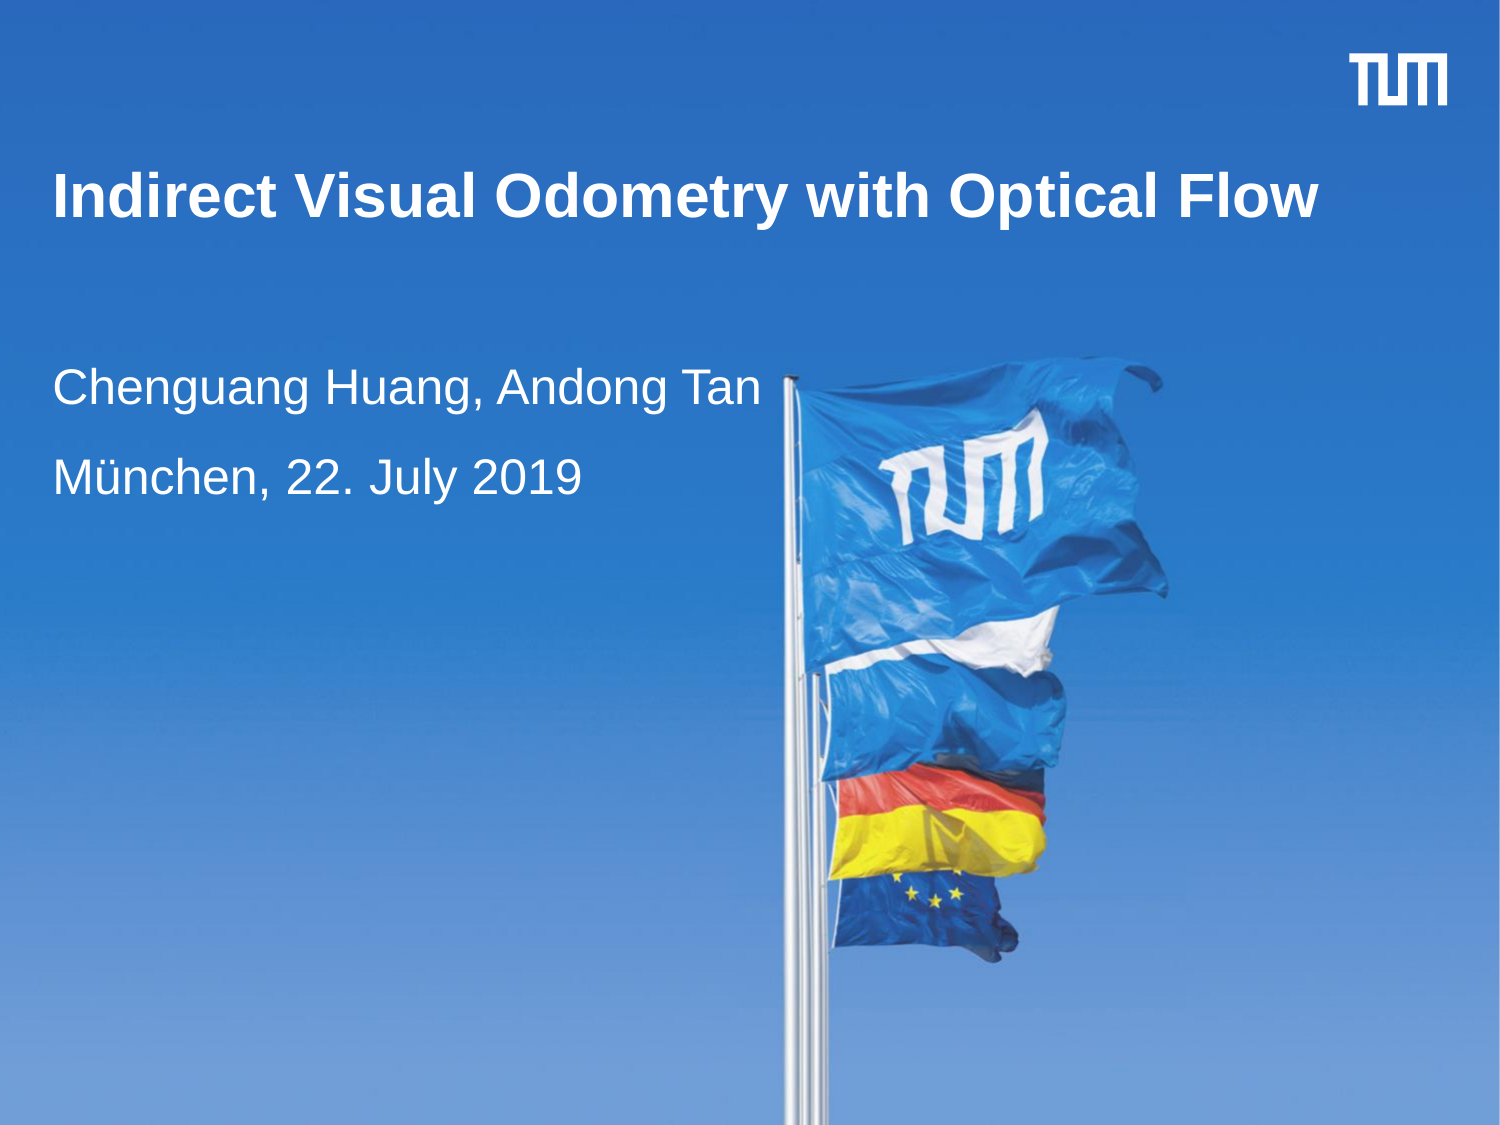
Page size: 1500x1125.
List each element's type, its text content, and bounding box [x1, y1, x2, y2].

picture [0, 0, 1500, 1125]
list Chenguang Huang, Andong Tan München, 22. July 2019 [52, 324, 1449, 534]
title Indirect Visual Odometry with Optical Flow [52, 163, 1449, 246]
